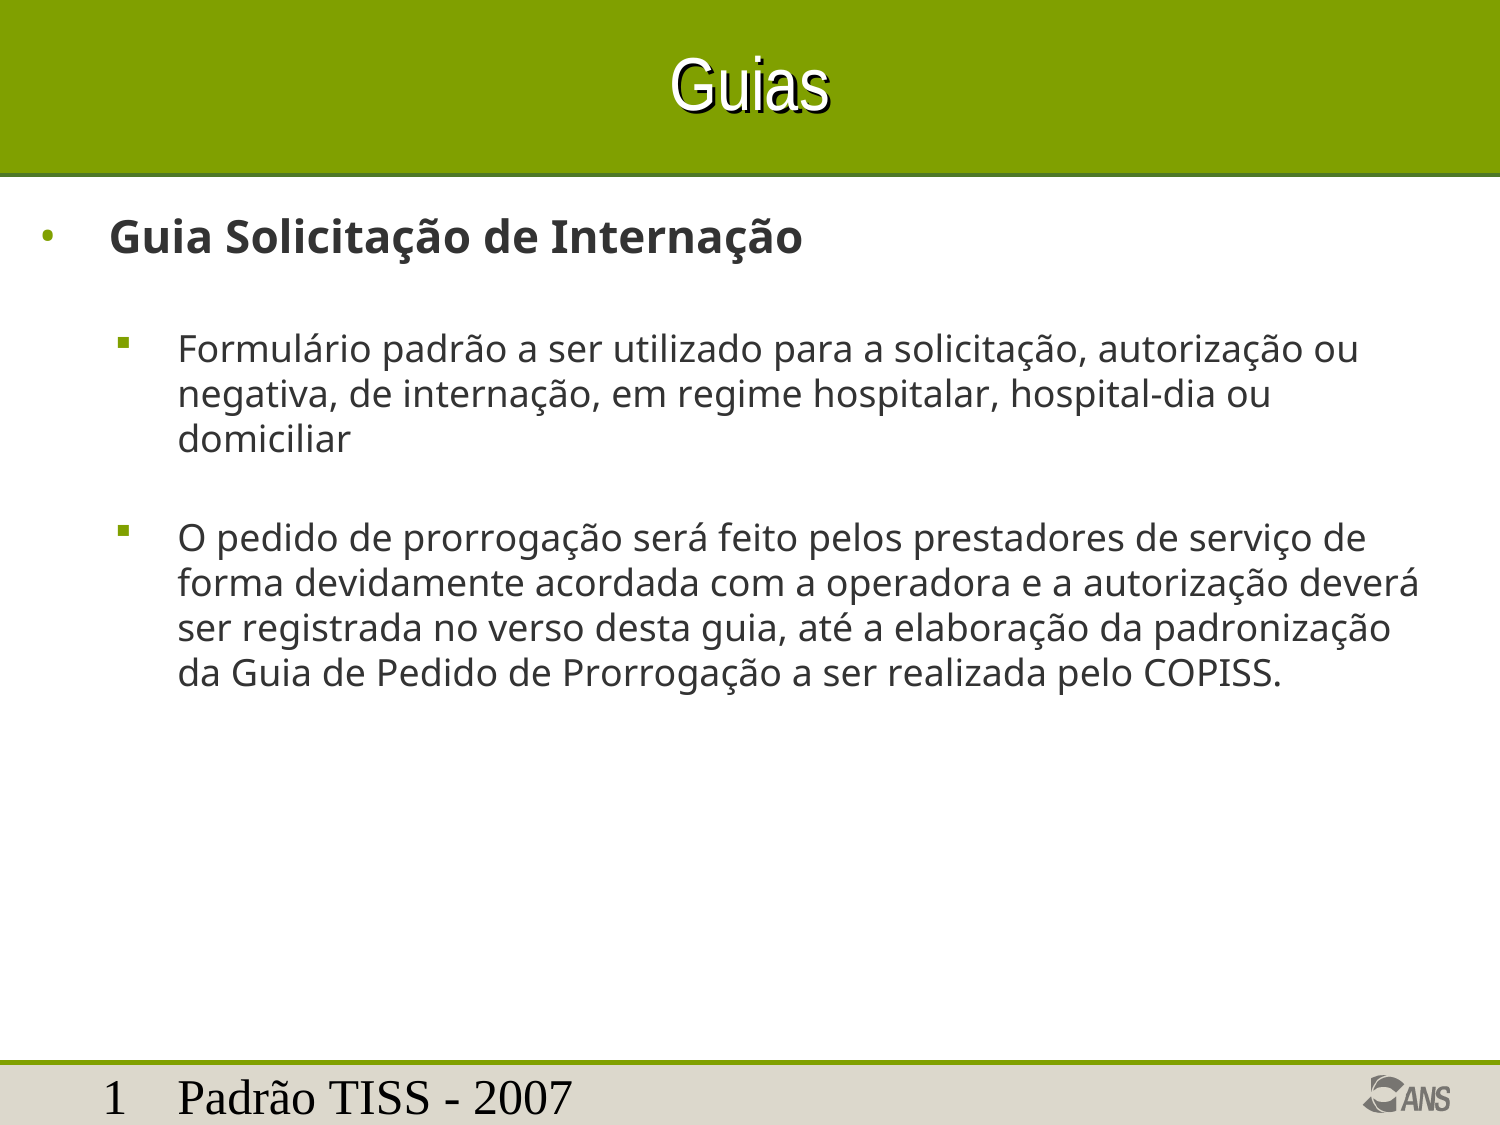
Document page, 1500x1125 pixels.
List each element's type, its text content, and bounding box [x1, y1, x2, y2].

title Guias [24, 10, 1475, 161]
list Guia Solicitação de Internação Formulário padrão a ser utilizado para a solicitação, autorização ou negativa, de internação, em regime hospitalar, hospital-dia ou domiciliar O pedido de prorrogação será feito pelos prestadores de serviço de forma devidamente acordada com a operadora e a autorização deverá ser registrada no verso desta guia, até a elaboração da padronização da Guia de Pedido de Prorrogação a ser realizada pelo COPISS. [24, 200, 1450, 1000]
picture [1362, 1075, 1450, 1113]
